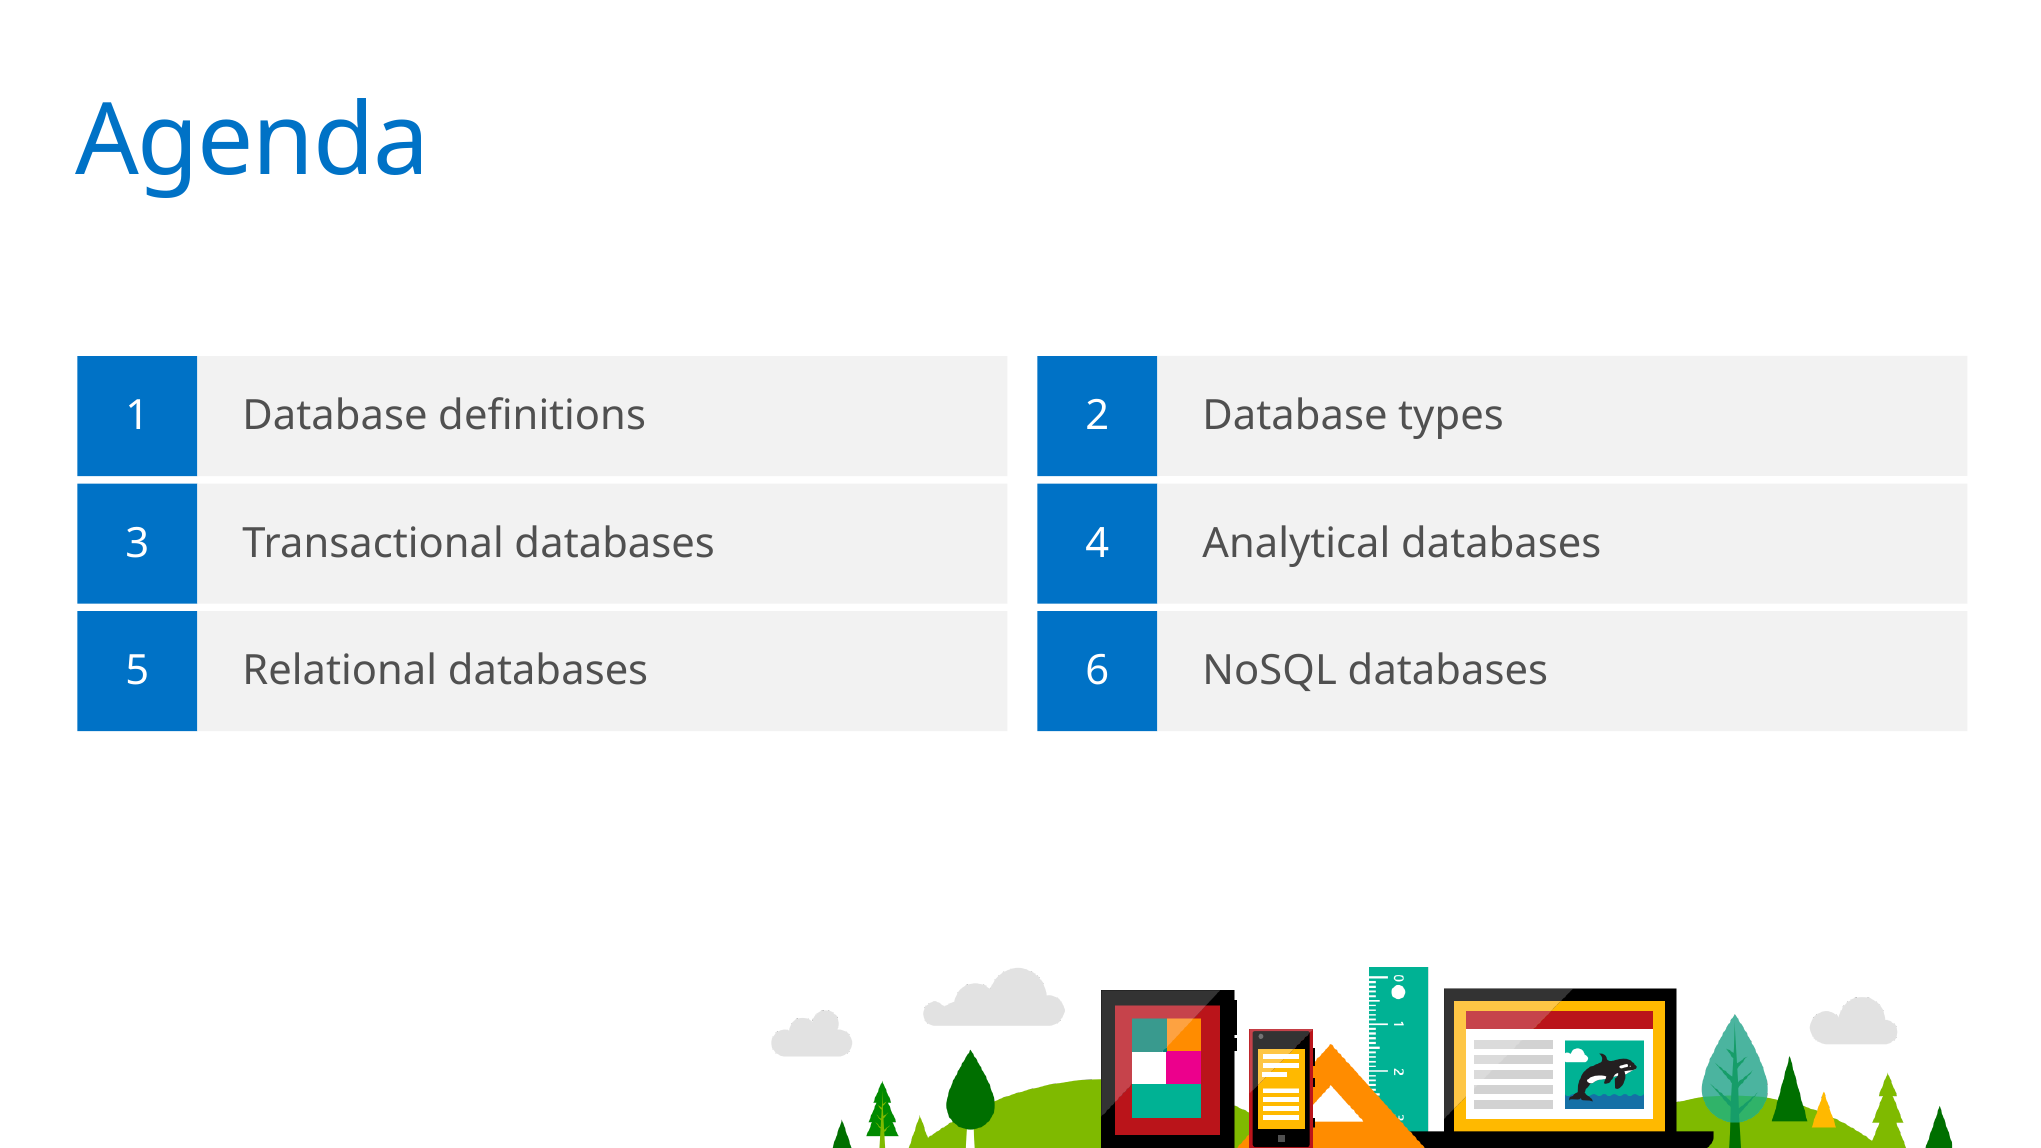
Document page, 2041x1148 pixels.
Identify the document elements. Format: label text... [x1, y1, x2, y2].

text_box 5 [77, 611, 197, 732]
text_box 2 [1037, 356, 1158, 477]
text_box Transactional databases [197, 483, 1008, 604]
text_box NoSQL databases [1157, 611, 1968, 732]
text_box Analytical databases [1157, 483, 1968, 604]
text_box Database types [1157, 355, 1968, 476]
text_box 6 [1037, 611, 1157, 732]
title Agenda [60, 60, 1980, 210]
text_box 4 [1037, 483, 1157, 604]
text_box 3 [77, 483, 197, 604]
text_box 1 [77, 356, 197, 477]
text_box Relational databases [197, 611, 1008, 732]
text_box Database definitions [197, 356, 1008, 477]
